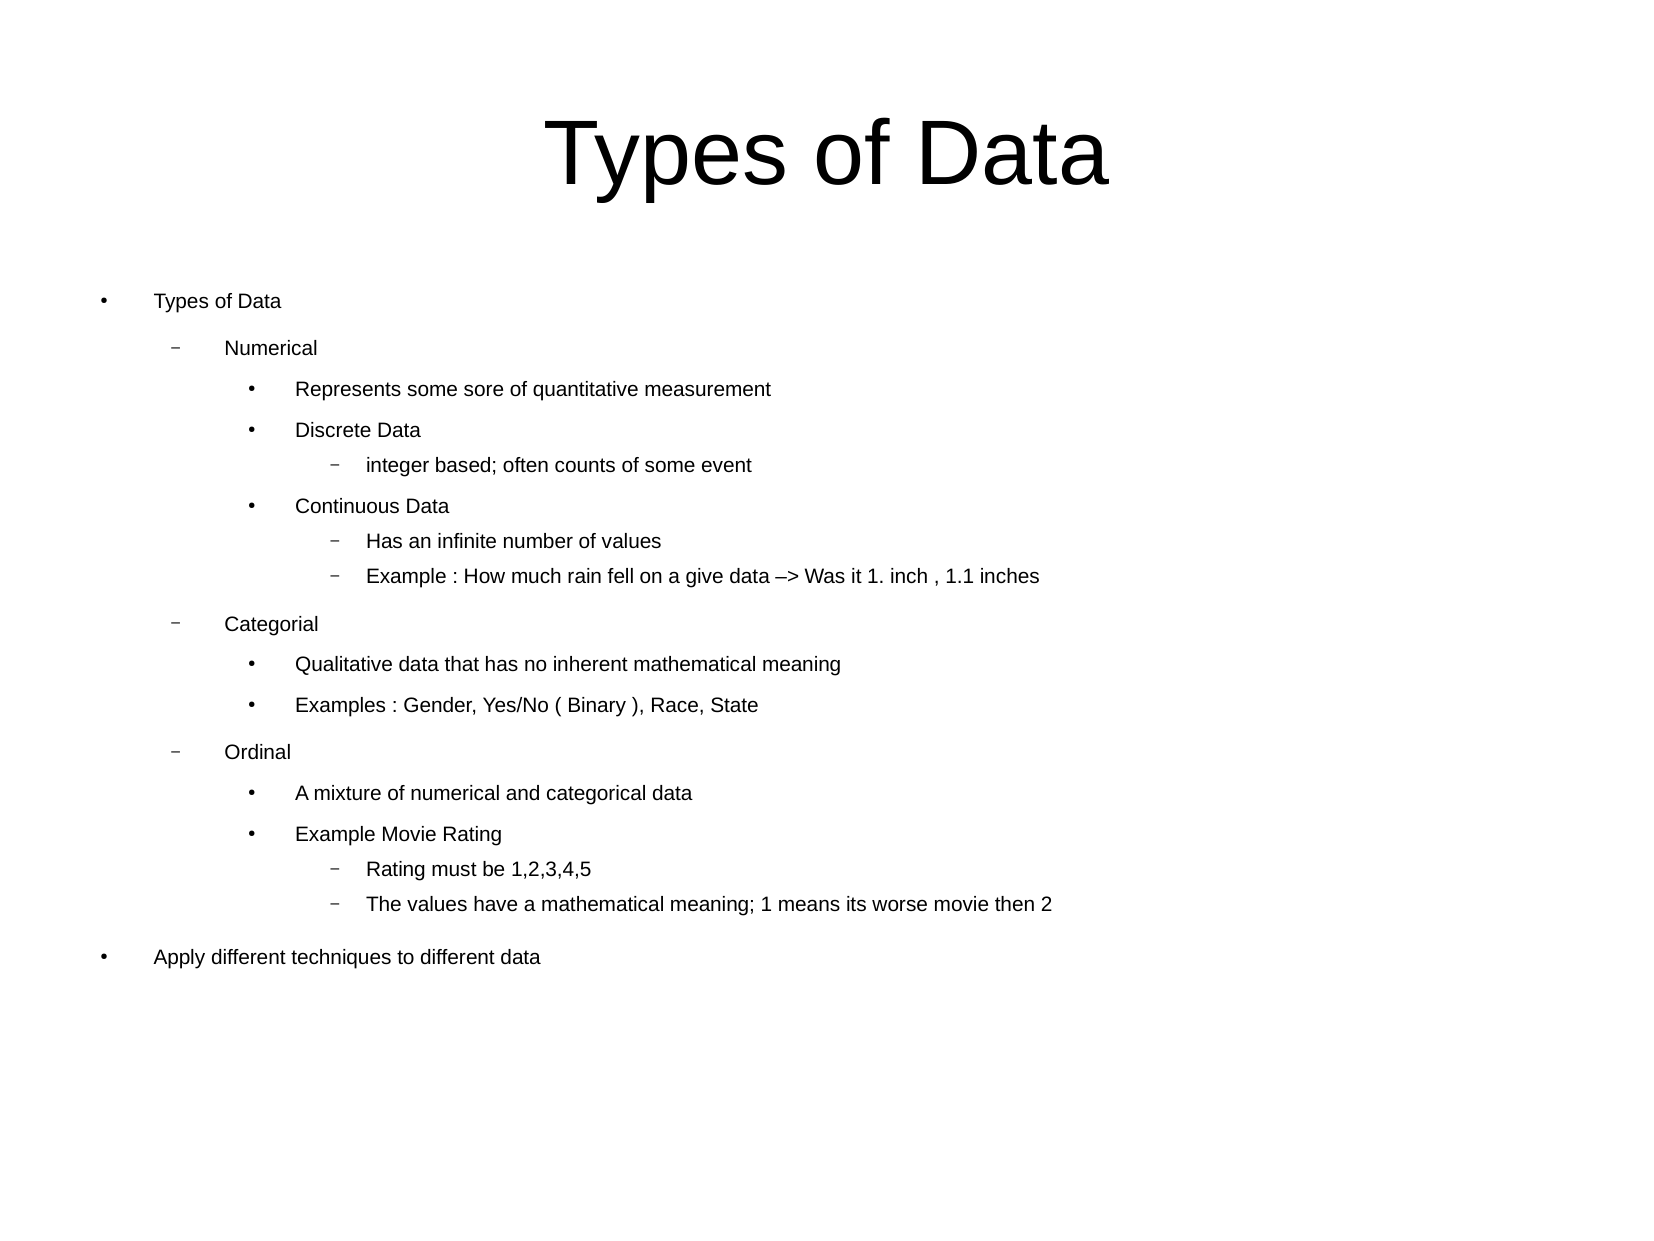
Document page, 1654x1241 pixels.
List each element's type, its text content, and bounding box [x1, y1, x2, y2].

list Types of Data Numerical Represents some sore of quantitative measurement Discrete Data integer based; often counts of some event Continuous Data Has an infinite number of values Example : How much rain fell on a give data –> Was it 1. inch , 1.1 inches Categorial Qualitative data that has no inherent mathematical meaning Examples : Gender, Yes/No ( Binary ), Race, State Ordinal A mixture of numerical and categorical data Example Movie Rating Rating must be 1,2,3,4,5 The values have a mathematical meaning; 1 means its worse movie then 2 Apply different techniques to different data [82, 290, 1571, 1217]
title Types of Data [82, 49, 1571, 257]
